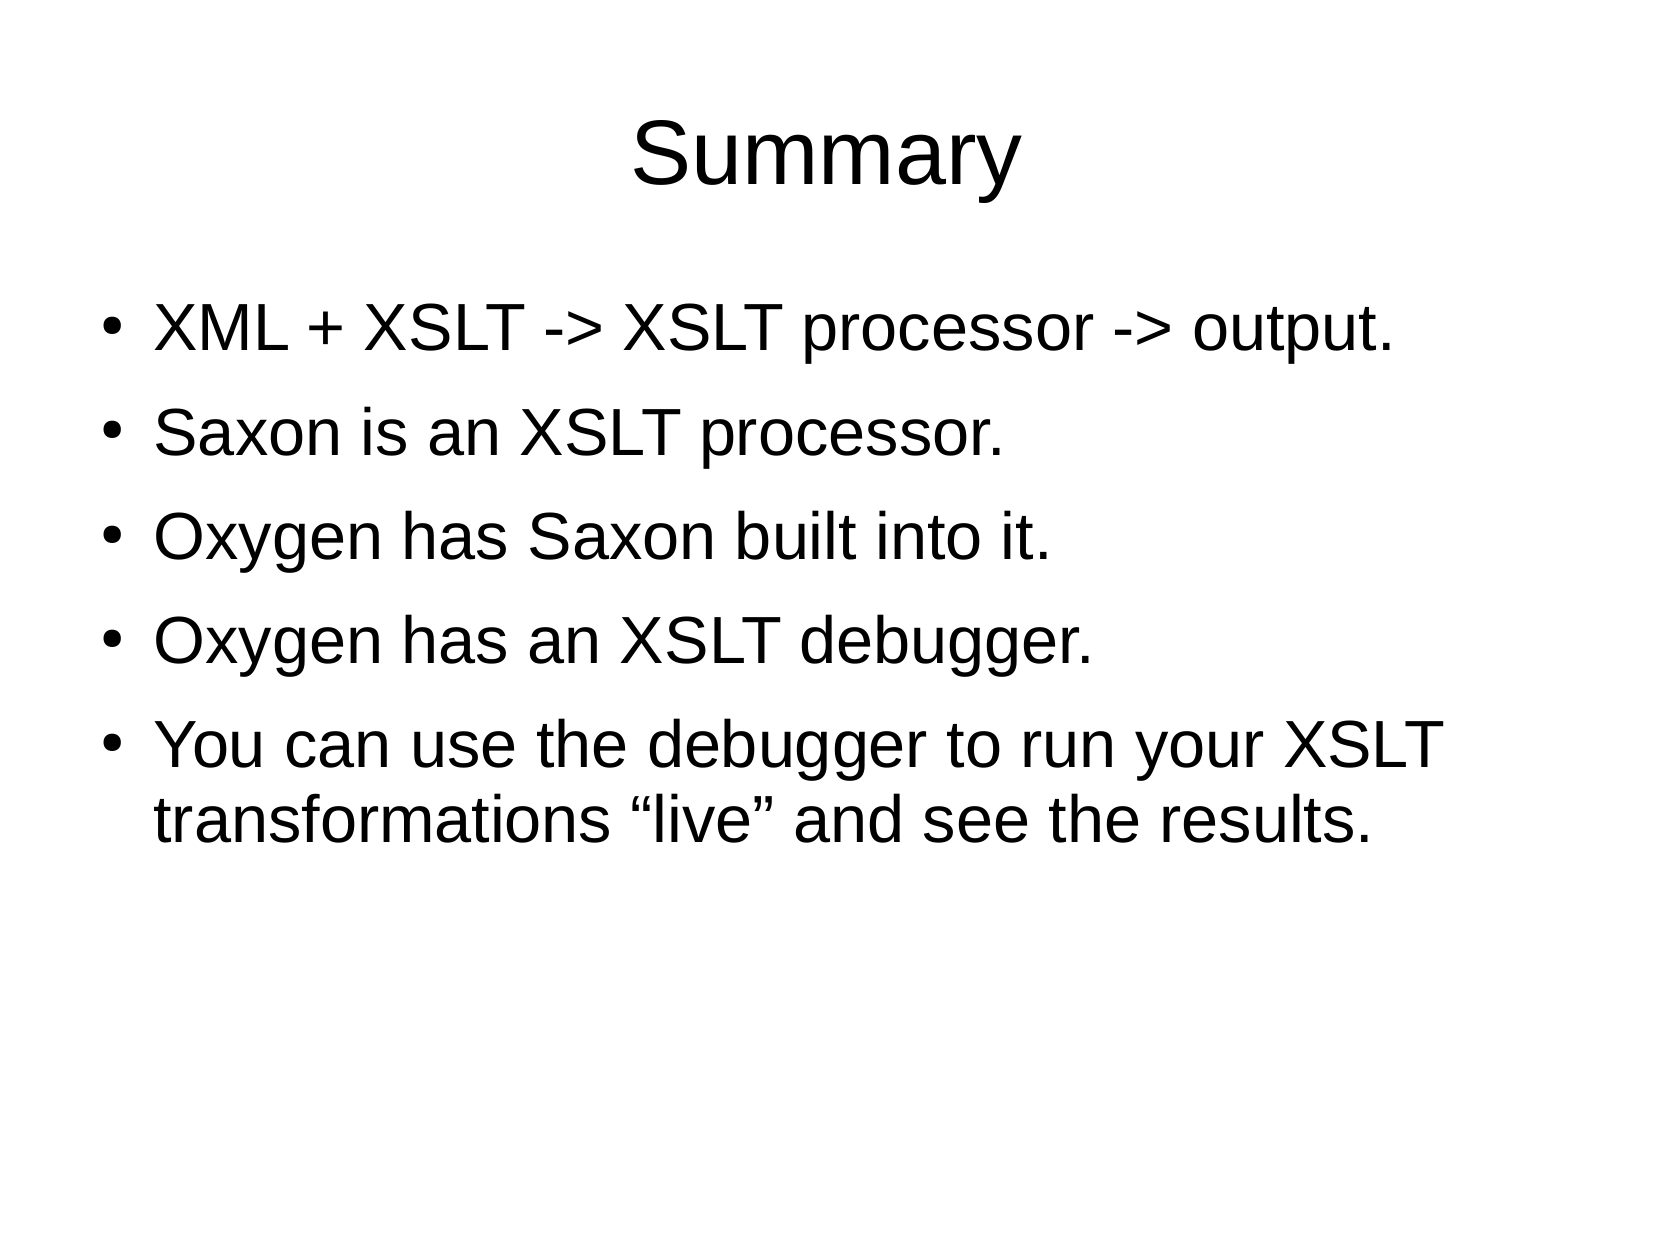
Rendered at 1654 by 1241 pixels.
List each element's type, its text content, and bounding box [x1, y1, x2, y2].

list XML + XSLT -> XSLT processor -> output. Saxon is an XSLT processor. Oxygen has Saxon built into it. Oxygen has an XSLT debugger. You can use the debugger to run your XSLT transformations “live” and see the results. [82, 290, 1571, 1010]
title Summary [82, 49, 1571, 257]
